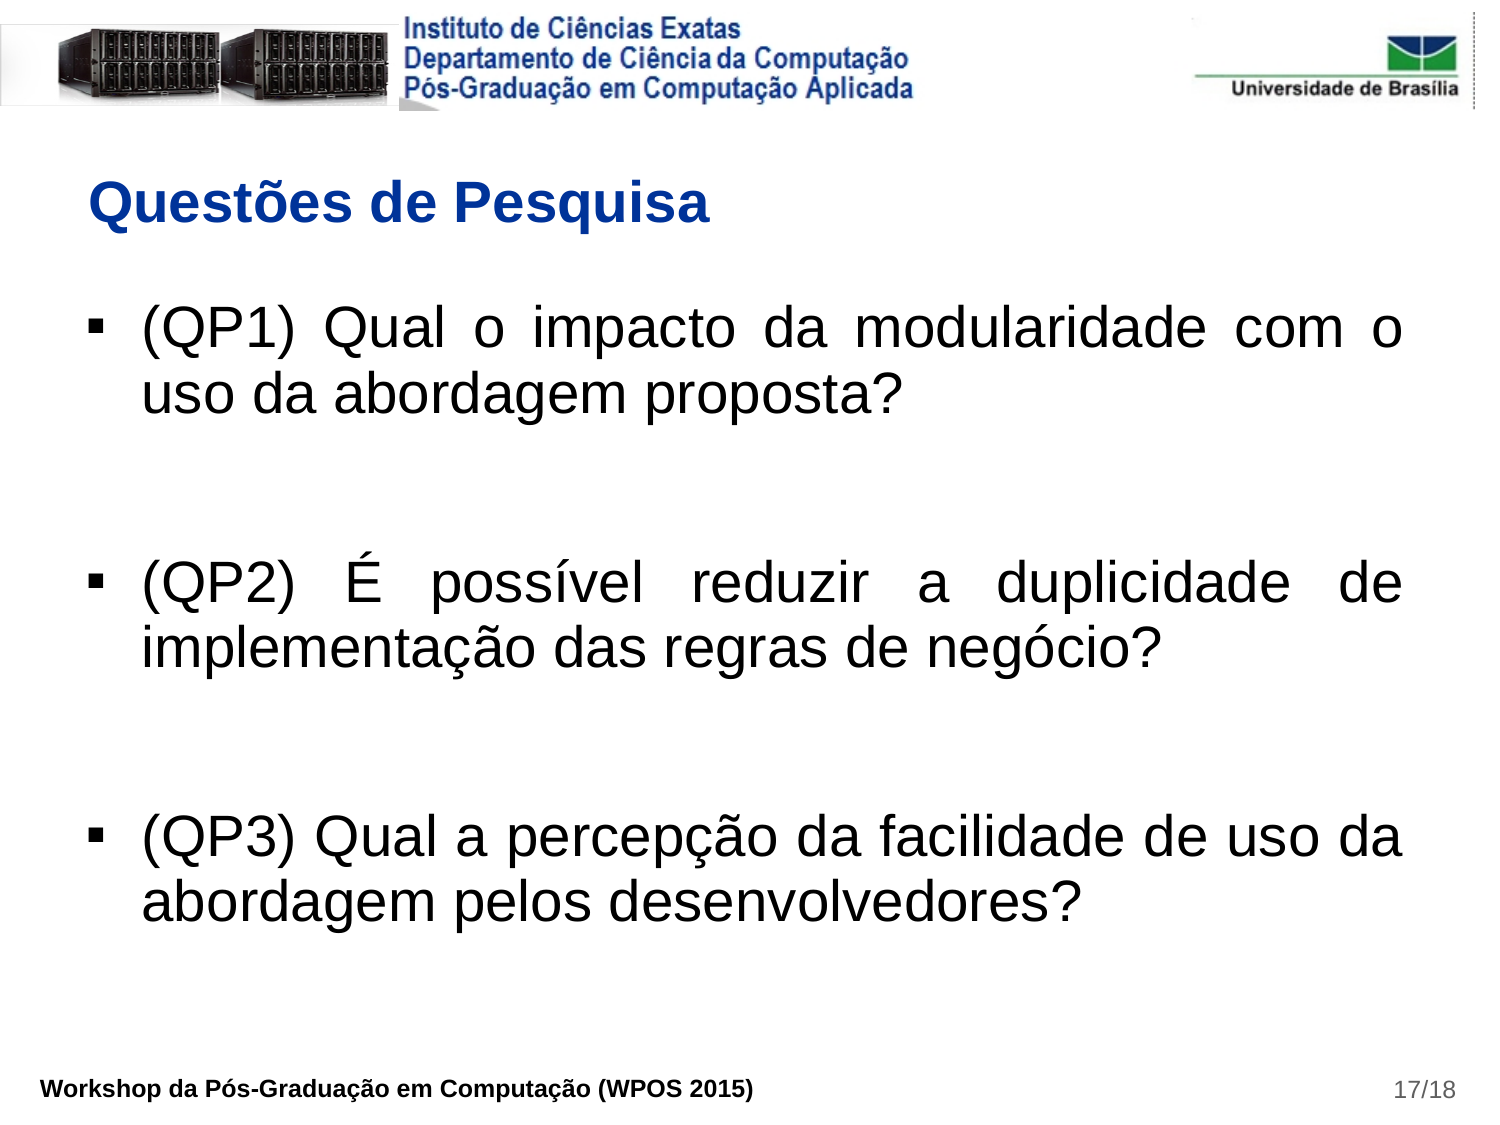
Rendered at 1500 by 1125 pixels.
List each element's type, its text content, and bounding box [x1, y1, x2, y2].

text_box <number>/18 [1370, 1049, 1487, 1125]
text_box Workshop da Pós-Graduação em Computação (WPOS 2015) [24, 1049, 1370, 1125]
title Questões de Pesquisa [52, 136, 1441, 268]
picture [0, 12, 1475, 111]
list (QP1) Qual o impacto da modularidade com o uso da abordagem proposta? (QP2) É possível reduzir a duplicidade de implementação das regras de negócio? (QP3) Qual a percepção da facilidade de uso da abordagem pelos desenvolvedores? [70, 295, 1406, 1051]
